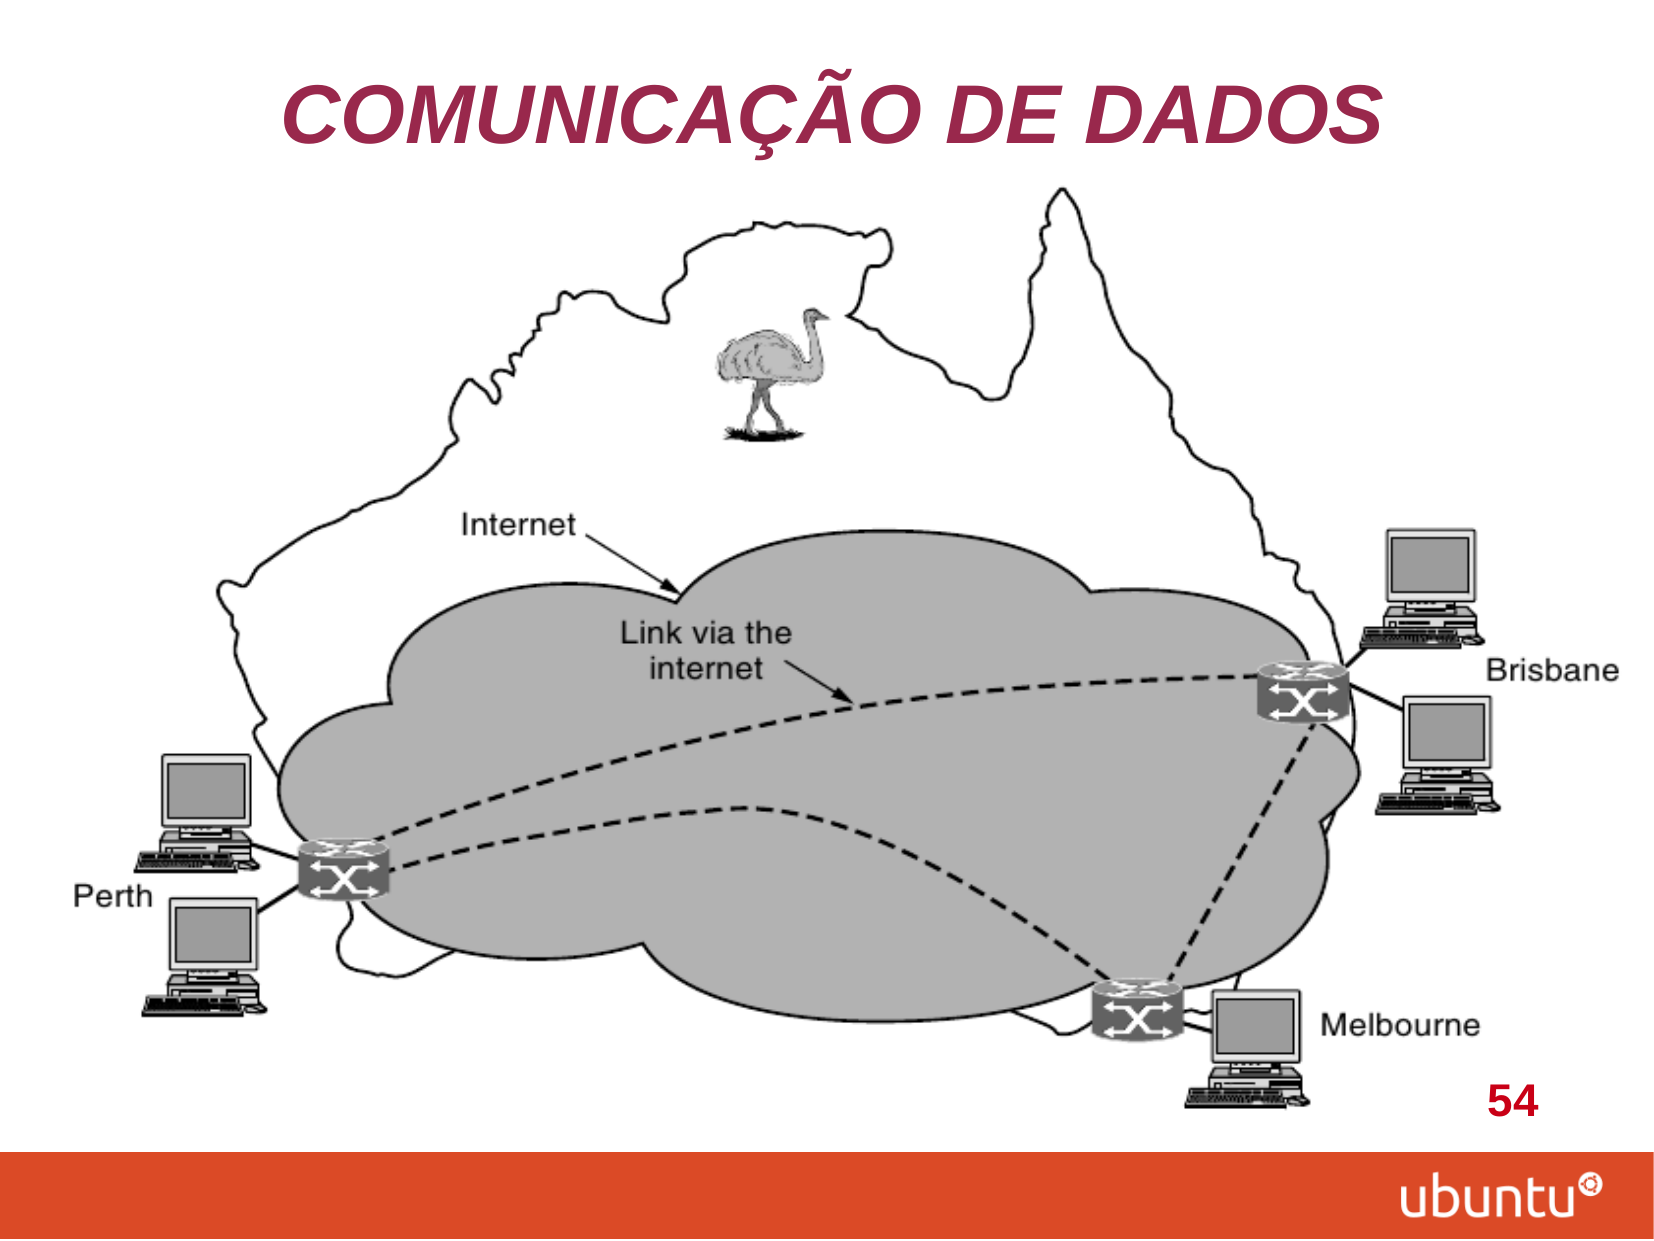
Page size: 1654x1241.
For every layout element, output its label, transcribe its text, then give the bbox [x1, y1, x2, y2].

picture [32, 177, 1625, 1123]
title COMUNICAÇÃO DE DADOS [11, 7, 1654, 200]
text_box <number> [1473, 1063, 1654, 1134]
picture [0, 1152, 1654, 1239]
